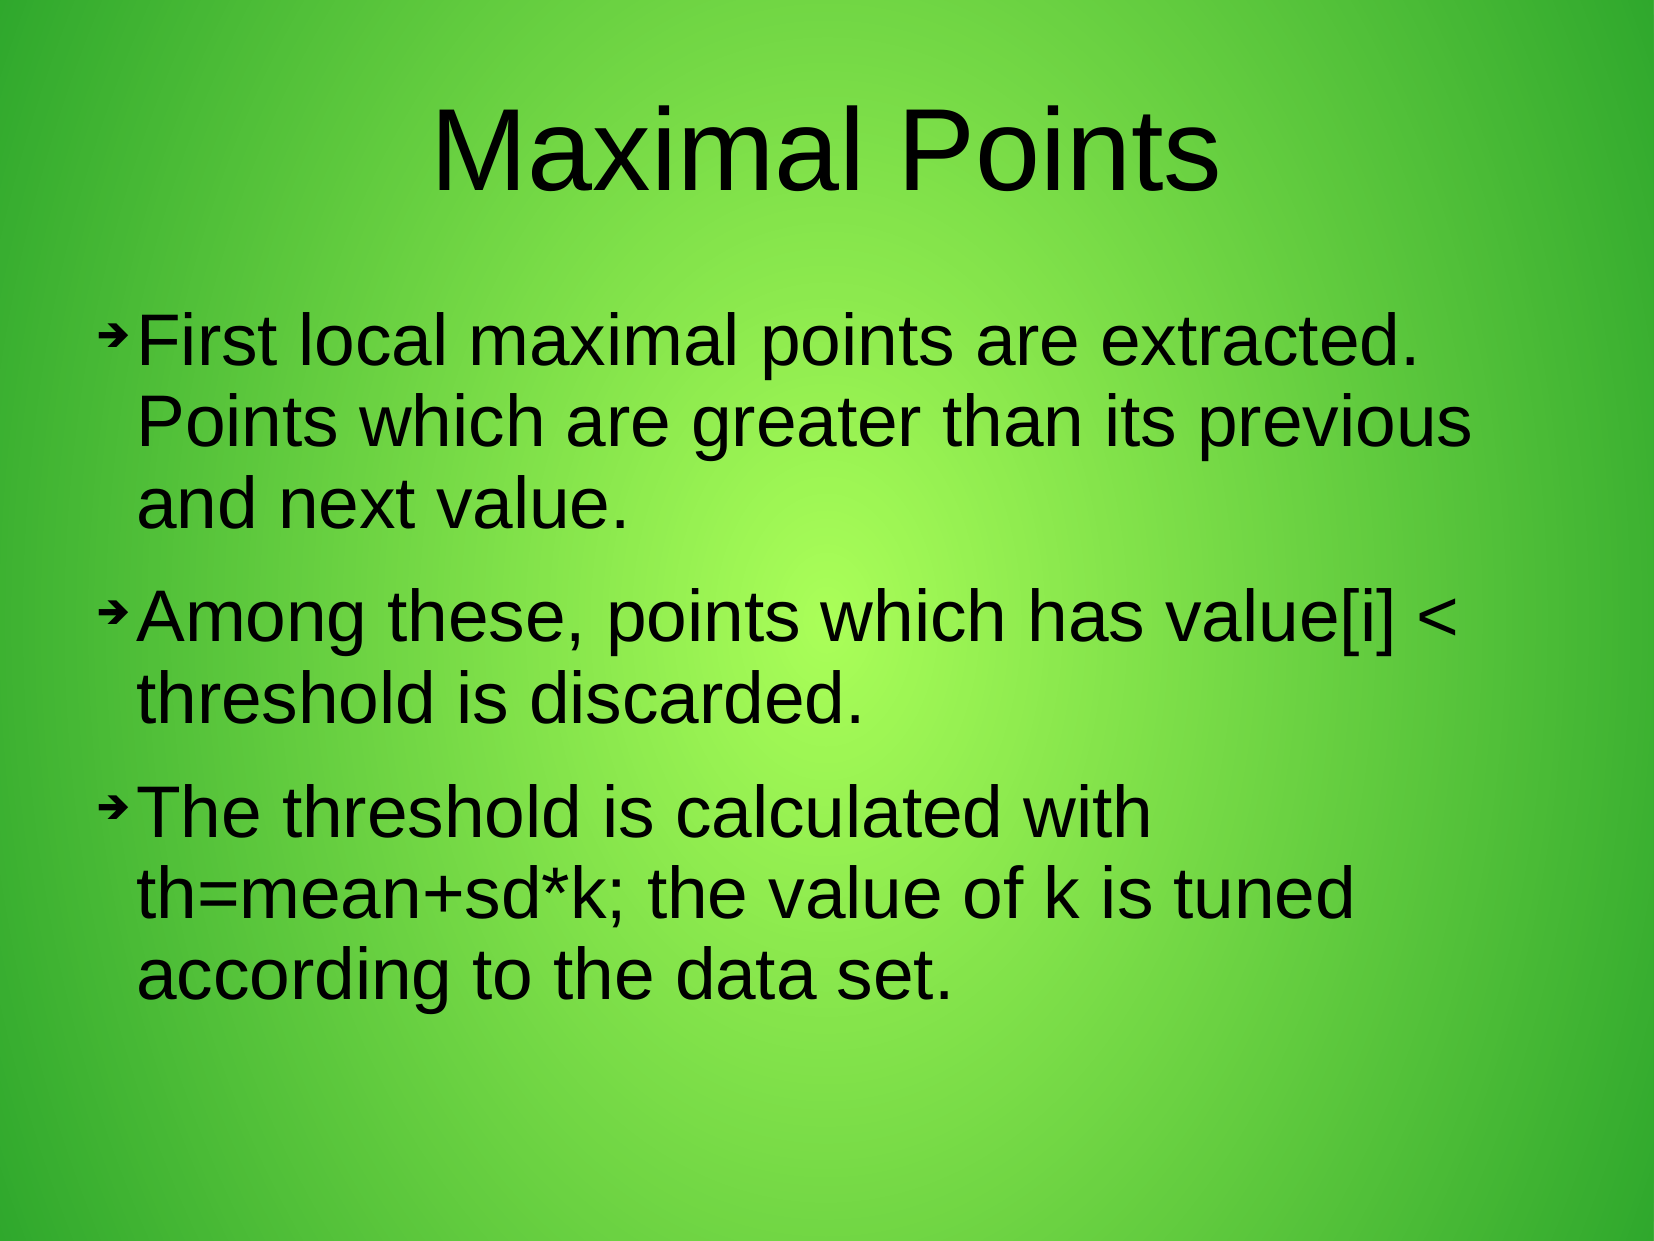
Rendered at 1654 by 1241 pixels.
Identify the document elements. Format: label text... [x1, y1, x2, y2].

list First local maximal points are extracted. Points which are greater than its previous and next value. Among these, points which has value[i] < threshold is discarded. The threshold is calculated with th=mean+sd*k; the value of k is tuned according to the data set. [82, 299, 1571, 1019]
title Maximal Points [82, 47, 1571, 252]
